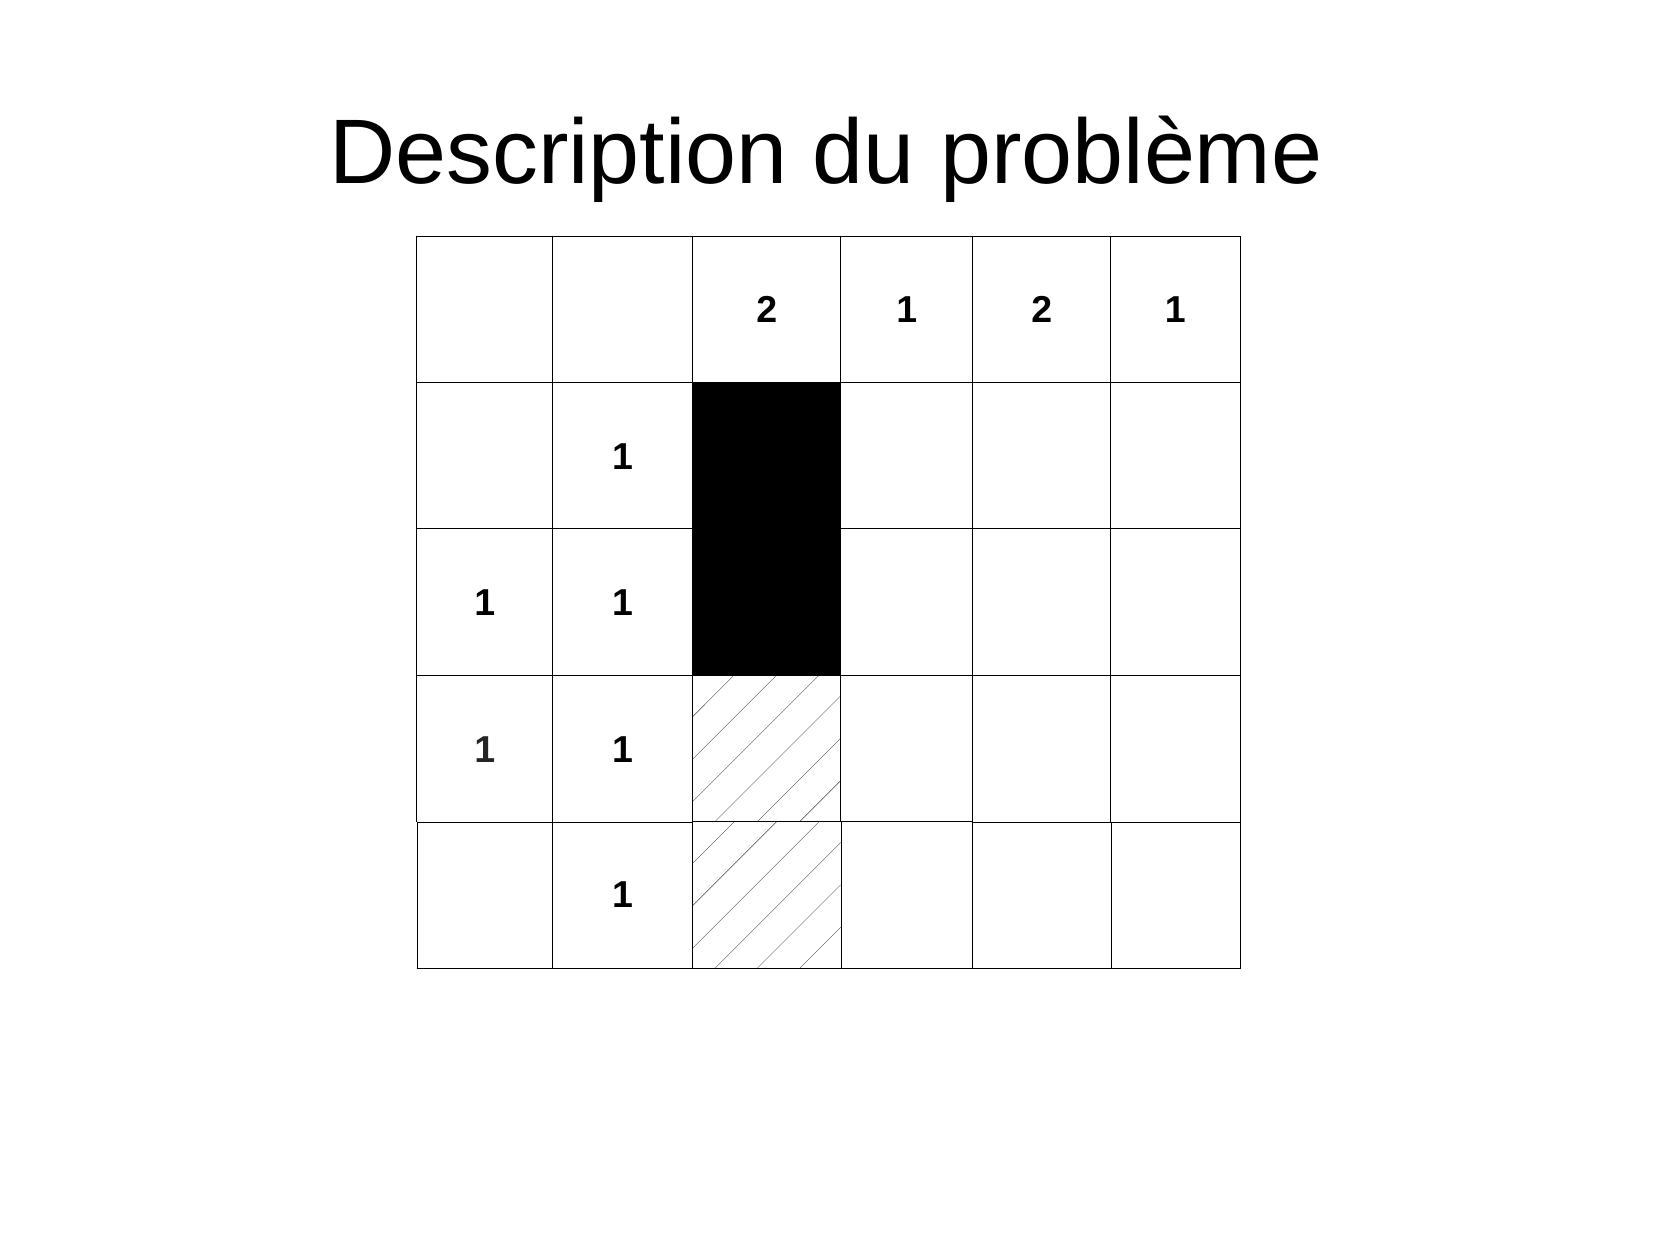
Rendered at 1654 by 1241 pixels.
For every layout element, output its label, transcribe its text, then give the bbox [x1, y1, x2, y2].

table_cell [973, 676, 1110, 822]
table_cell [693, 822, 841, 968]
table_cell 1 [553, 676, 692, 822]
table_cell [1111, 529, 1240, 675]
table_header 1 [1111, 237, 1240, 382]
table_cell [1111, 383, 1240, 528]
table_header 2 [973, 237, 1110, 382]
table_cell [417, 383, 552, 528]
table_cell [1111, 676, 1240, 822]
table_cell [973, 823, 1111, 968]
table_cell 1 [553, 529, 692, 675]
table_cell [973, 383, 1110, 528]
title Description du problème [82, 49, 1571, 257]
table_cell 1 [553, 383, 692, 528]
table_cell [841, 383, 972, 528]
table_header 1 [841, 237, 972, 382]
table_cell [693, 529, 840, 675]
table_cell [842, 822, 972, 968]
table_header [417, 237, 552, 382]
table_header [553, 237, 692, 382]
table_cell 1 [417, 676, 552, 822]
table_cell 1 [553, 823, 692, 968]
table_cell [693, 676, 840, 821]
table_cell 1 [417, 529, 552, 675]
table_cell [973, 529, 1110, 675]
table_cell [841, 529, 972, 675]
table_cell [693, 383, 840, 528]
table_cell [1112, 823, 1240, 968]
table_cell [418, 823, 552, 968]
table_cell [841, 676, 972, 821]
table_header 2 [693, 237, 840, 382]
